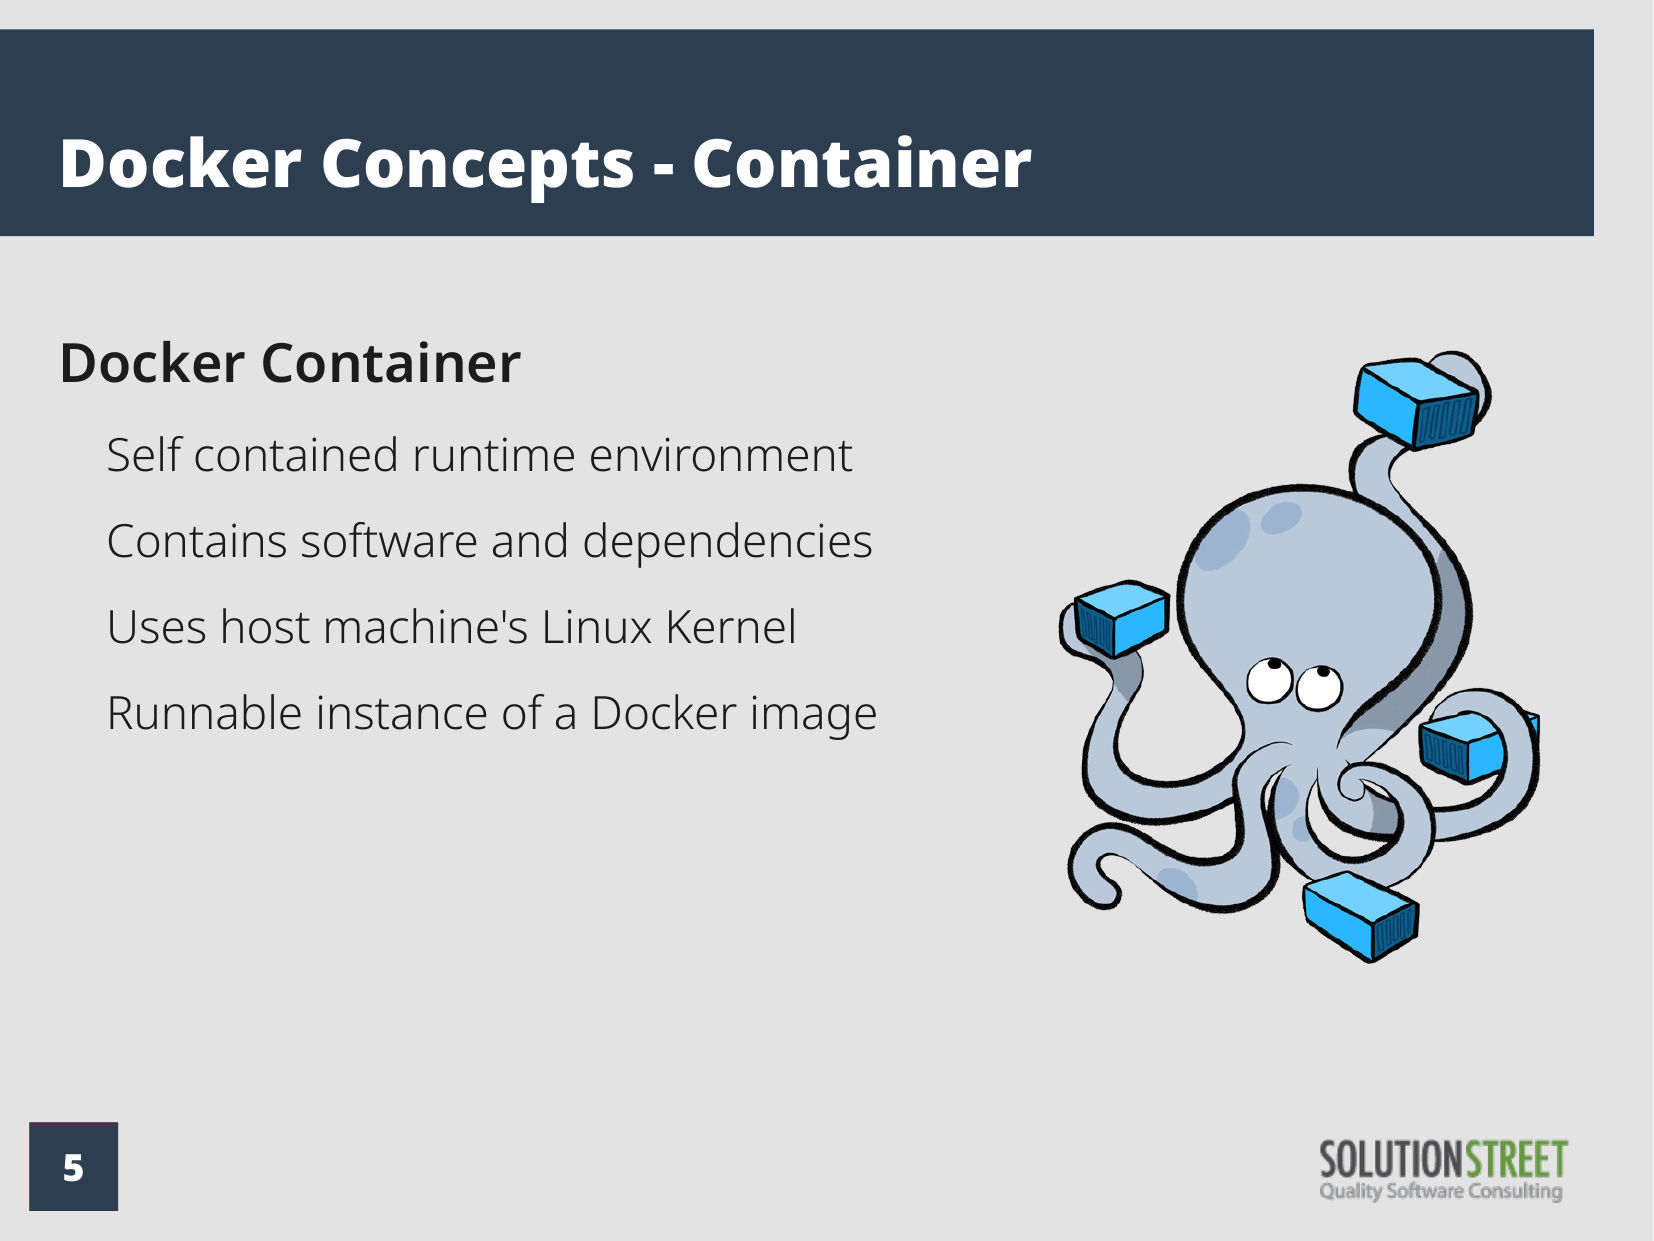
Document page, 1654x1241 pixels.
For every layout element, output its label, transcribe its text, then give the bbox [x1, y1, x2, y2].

picture [977, 339, 1622, 974]
picture [1310, 1083, 1570, 1241]
title Docker Concepts - Container [58, 59, 1594, 207]
list Docker Container Self contained runtime environment Contains software and dependencies Uses host machine's Linux Kernel Runnable instance of a Docker image [58, 324, 1565, 1093]
